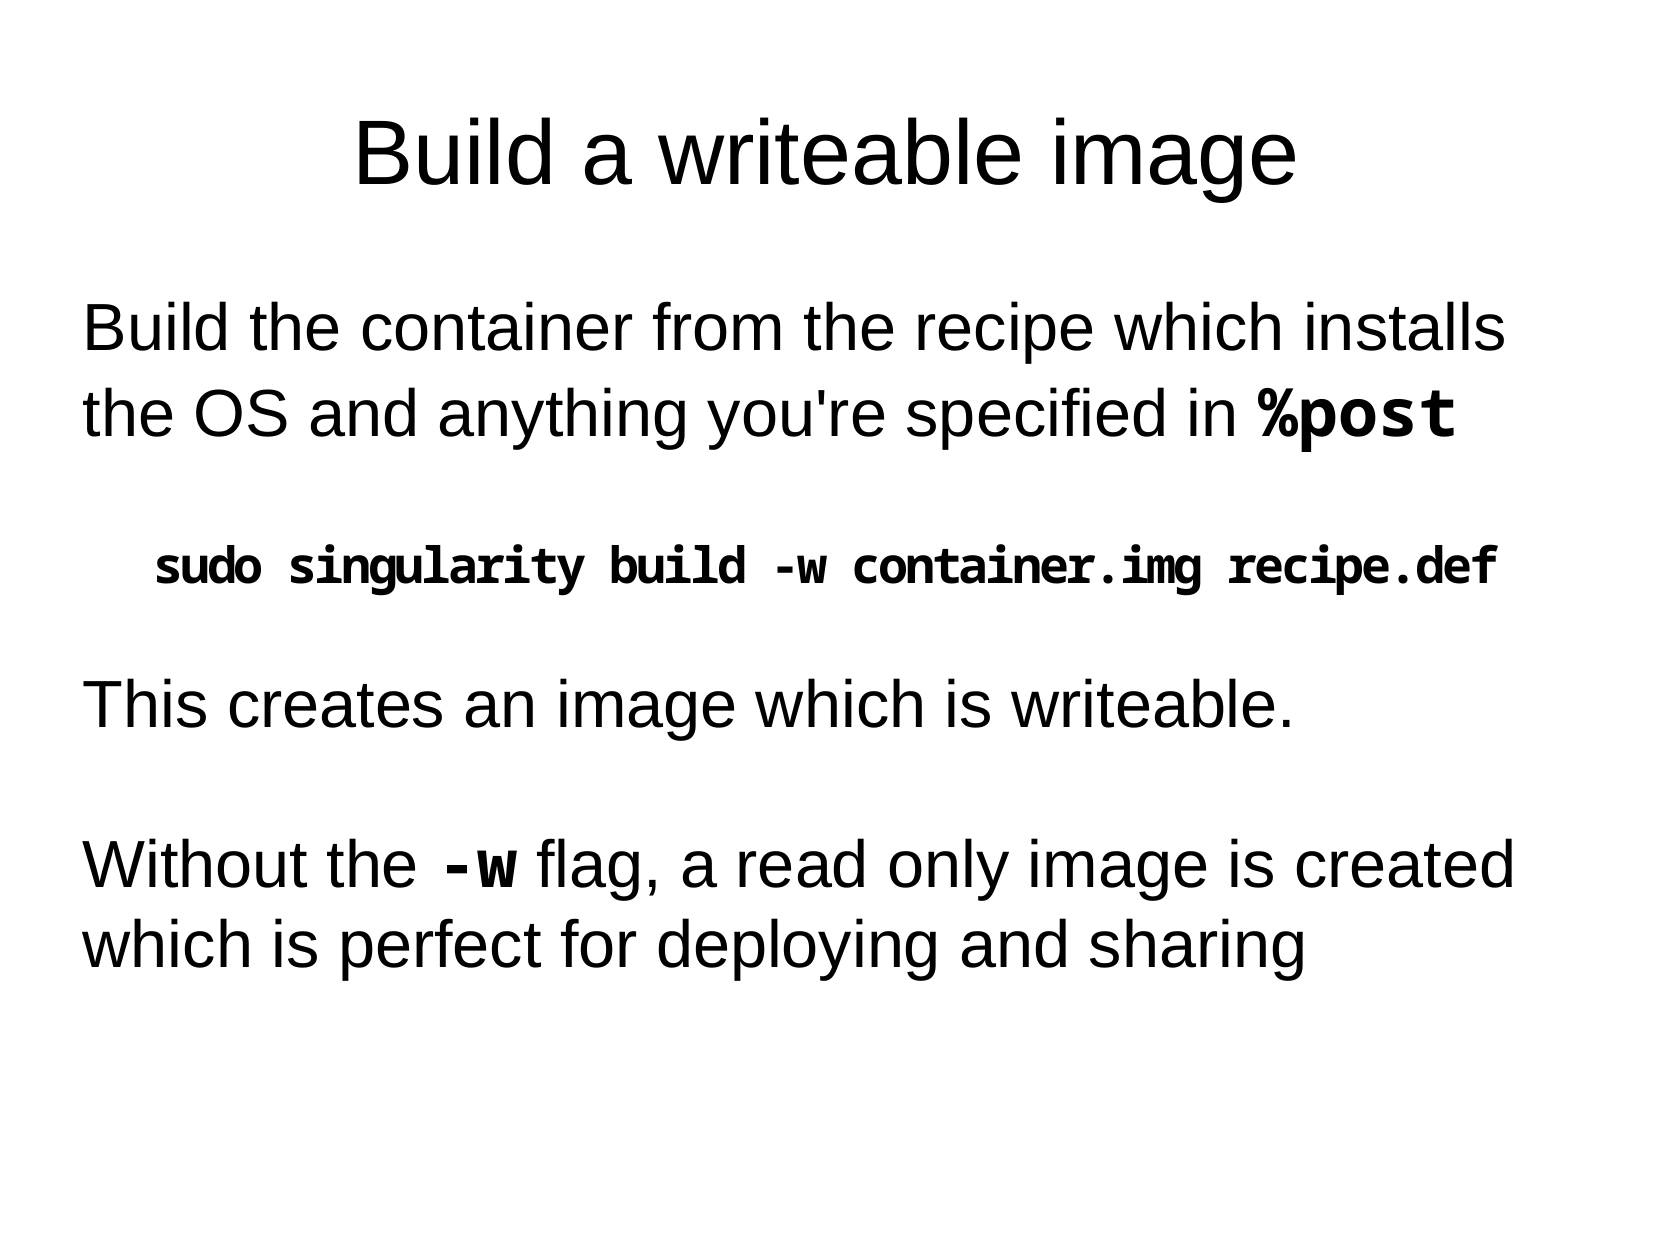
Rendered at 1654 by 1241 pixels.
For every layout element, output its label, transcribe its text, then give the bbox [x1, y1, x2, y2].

title Build a writeable image [82, 49, 1571, 257]
subtitle Build the container from the recipe which installs the OS and anything you're specified in %post sudo singularity build -w container.img recipe.def This creates an image which is writeable. Without the -w flag, a read only image is created which is perfect for deploying and sharing [82, 290, 1571, 1010]
